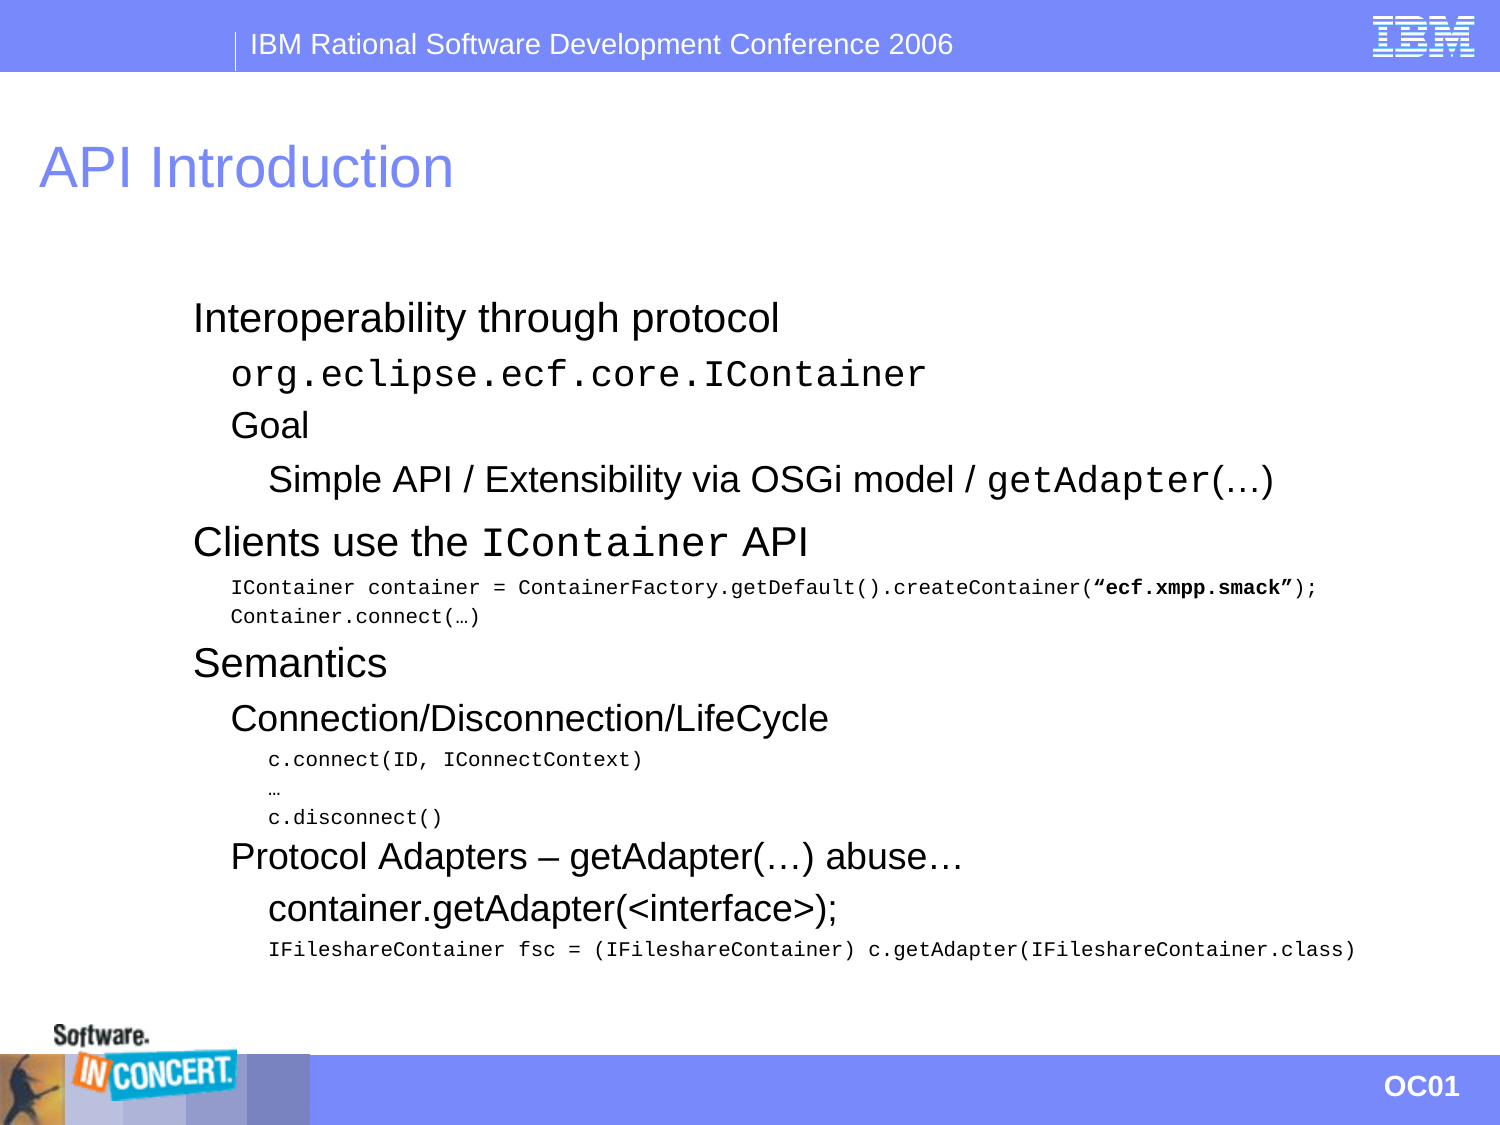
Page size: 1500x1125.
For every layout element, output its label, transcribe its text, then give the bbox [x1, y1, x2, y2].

list Interoperability through protocol org.eclipse.ecf.core.IContainer Goal Simple API / Extensibility via OSGi model / getAdapter(…) Clients use the IContainer API IContainer container = ContainerFactory.getDefault().createContainer(“ecf.xmpp.smack”); Container.connect(…) Semantics Connection/Disconnection/LifeCycle c.connect(ID, IConnectContext) … c.disconnect() Protocol Adapters – getAdapter(…) abuse… container.getAdapter(<interface>); IFileshareContainer fsc = (IFileshareContainer) c.getAdapter(IFileshareContainer.class) [178, 291, 1417, 1125]
picture [0, 1024, 178, 1125]
title API Introduction [25, 132, 1415, 211]
